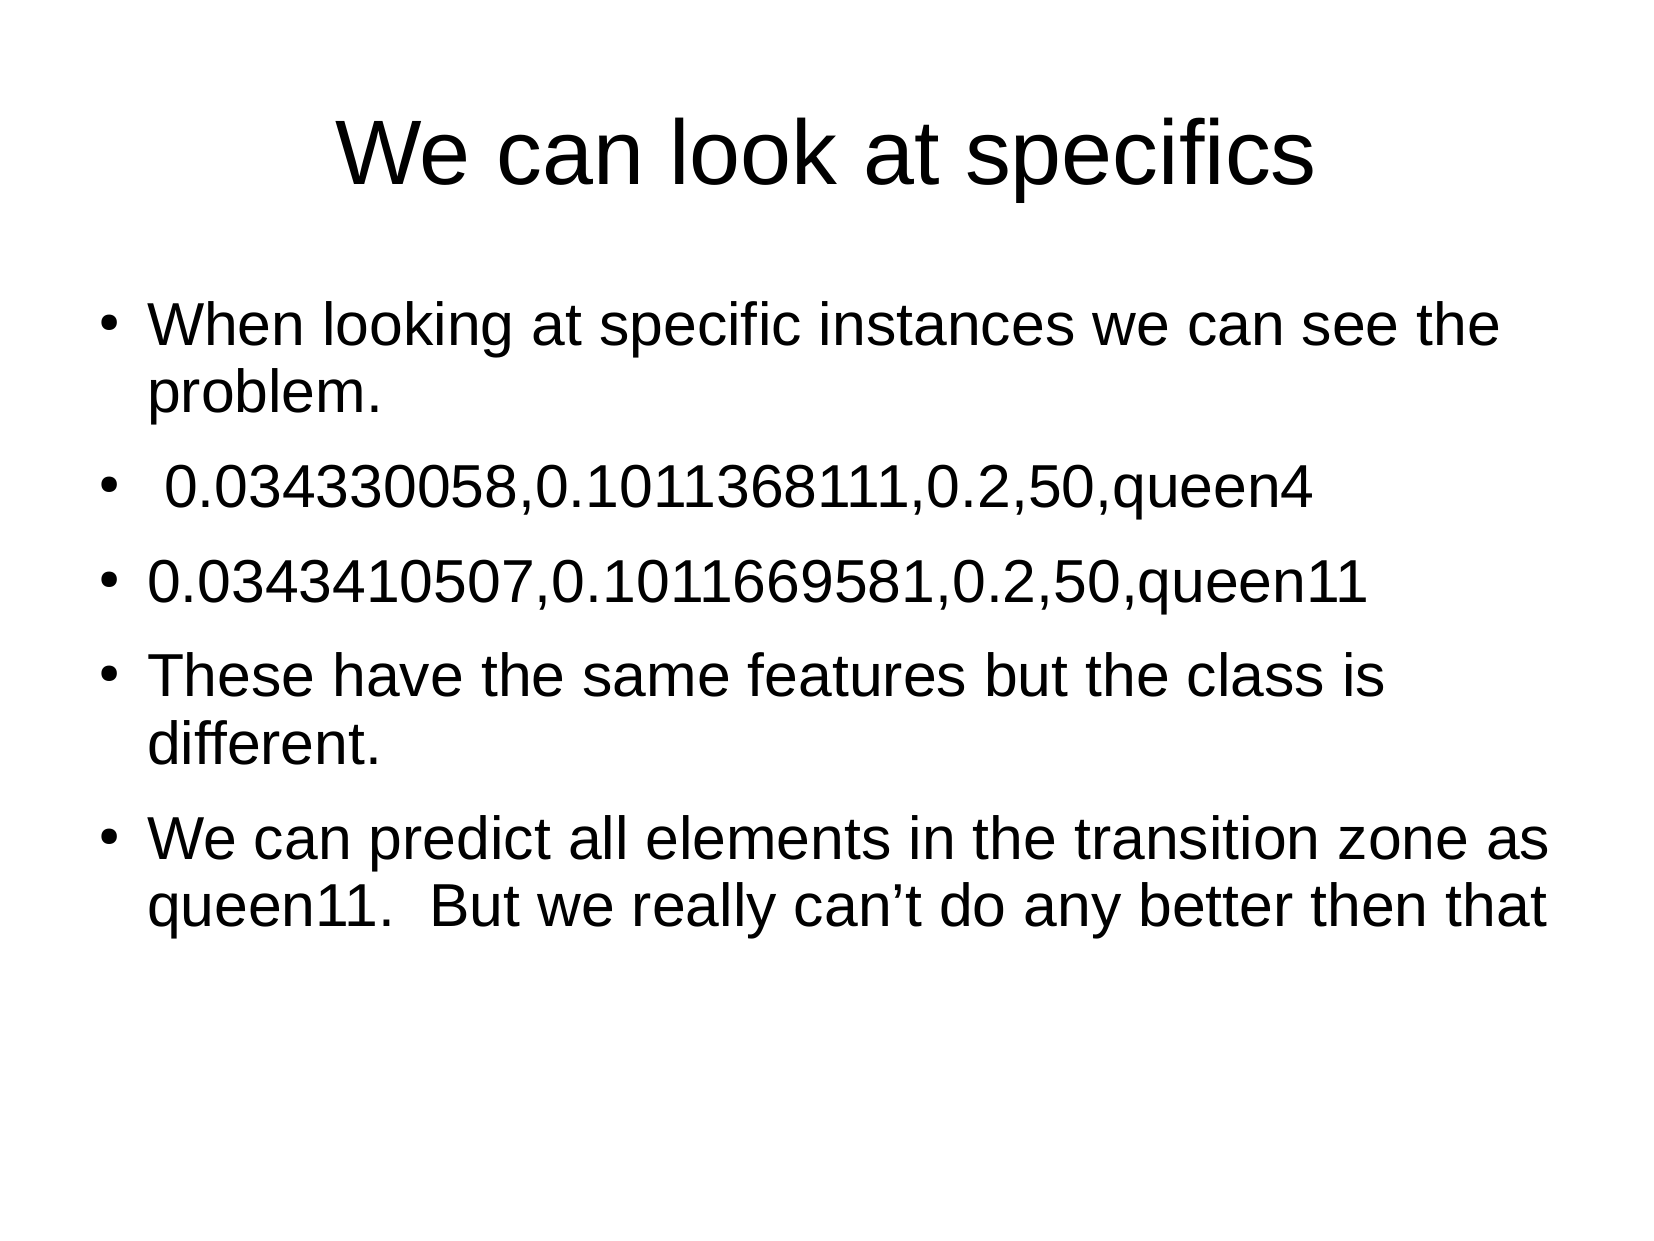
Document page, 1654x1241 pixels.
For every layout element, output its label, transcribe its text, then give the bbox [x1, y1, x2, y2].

title We can look at specifics [82, 49, 1571, 257]
list When looking at specific instances we can see the problem. 0.034330058,0.1011368111,0.2,50,queen4 0.0343410507,0.1011669581,0.2,50,queen11 These have the same features but the class is different. We can predict all elements in the transition zone as queen11. But we really can’t do any better then that [82, 290, 1571, 1010]
